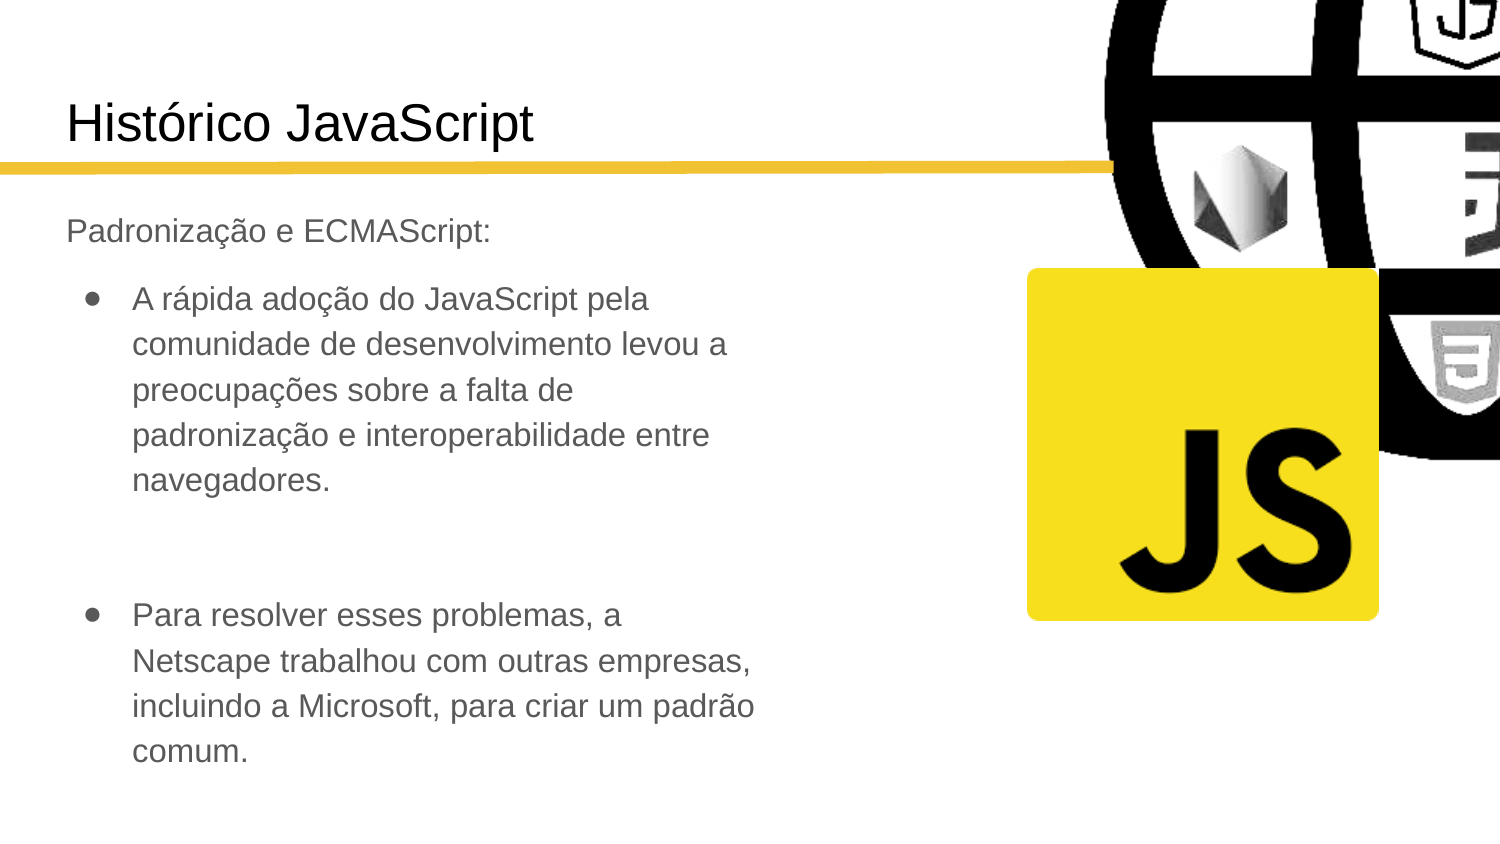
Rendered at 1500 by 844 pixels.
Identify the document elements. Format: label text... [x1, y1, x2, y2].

title Histórico JavaScript [51, 72, 1449, 167]
picture [1027, 0, 1500, 621]
list Padronização e ECMAScript: A rápida adoção do JavaScript pela comunidade de desenvolvimento levou a preocupações sobre a falta de padronização e interoperabilidade entre navegadores. Para resolver esses problemas, a Netscape trabalhou com outras empresas, incluindo a Microsoft, para criar um padrão comum. [51, 189, 782, 789]
